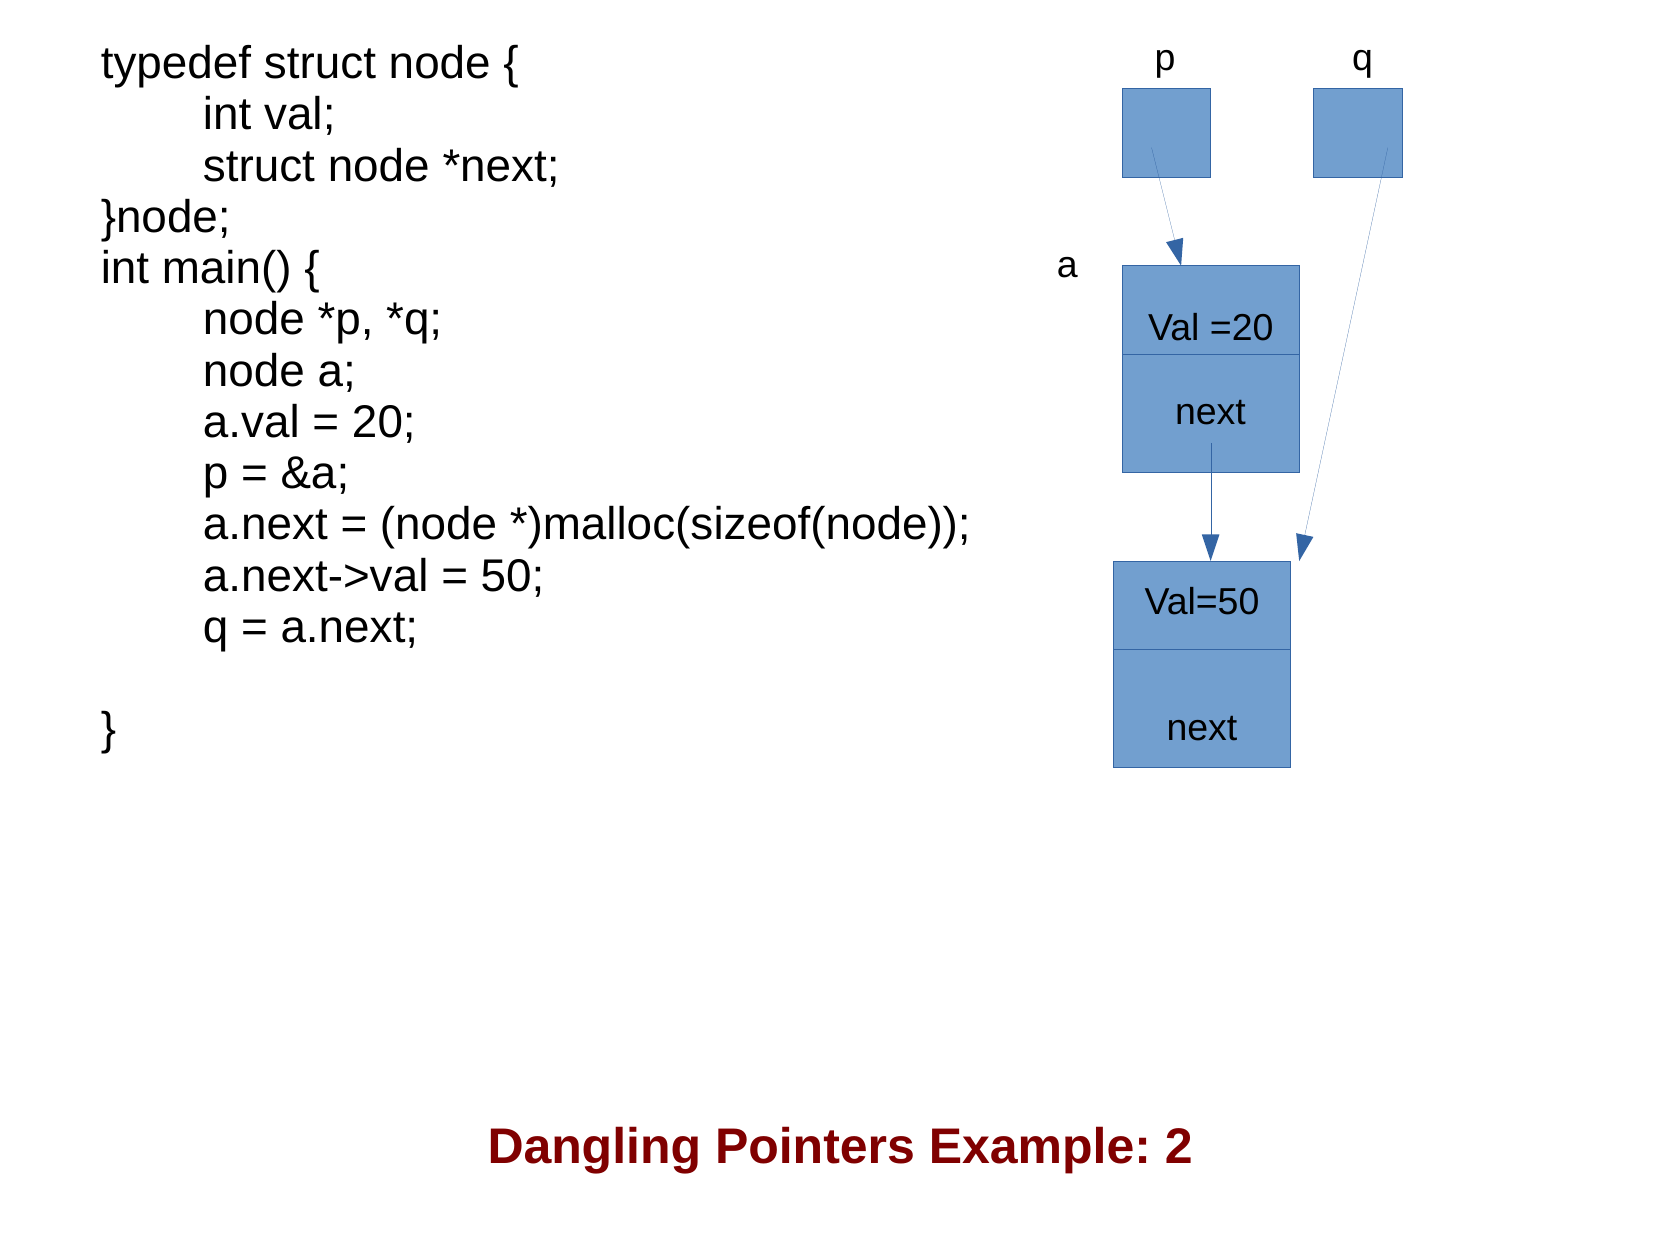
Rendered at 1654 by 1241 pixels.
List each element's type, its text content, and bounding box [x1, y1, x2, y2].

text_box Val =20 next [1122, 265, 1300, 354]
text_box [1313, 88, 1403, 178]
text_box Val=50 next [1113, 650, 1291, 768]
text_box a [1042, 236, 1093, 325]
text_box [1122, 88, 1211, 178]
text_box q [1337, 29, 1388, 87]
text_box p [1139, 29, 1191, 87]
text_box typedef struct node { int val; struct node *next; }node; int main() { node *p, *q; node a; a.val = 20; p = &a; a.next = (node *)malloc(sizeof(node)); a.next->val = 50; q = a.next; } [86, 29, 1004, 762]
text_box Val=50 next [1113, 561, 1291, 649]
text_box Dangling Pointers Example: 2 [472, 1110, 1209, 1182]
text_box Val =20 next [1122, 355, 1300, 473]
